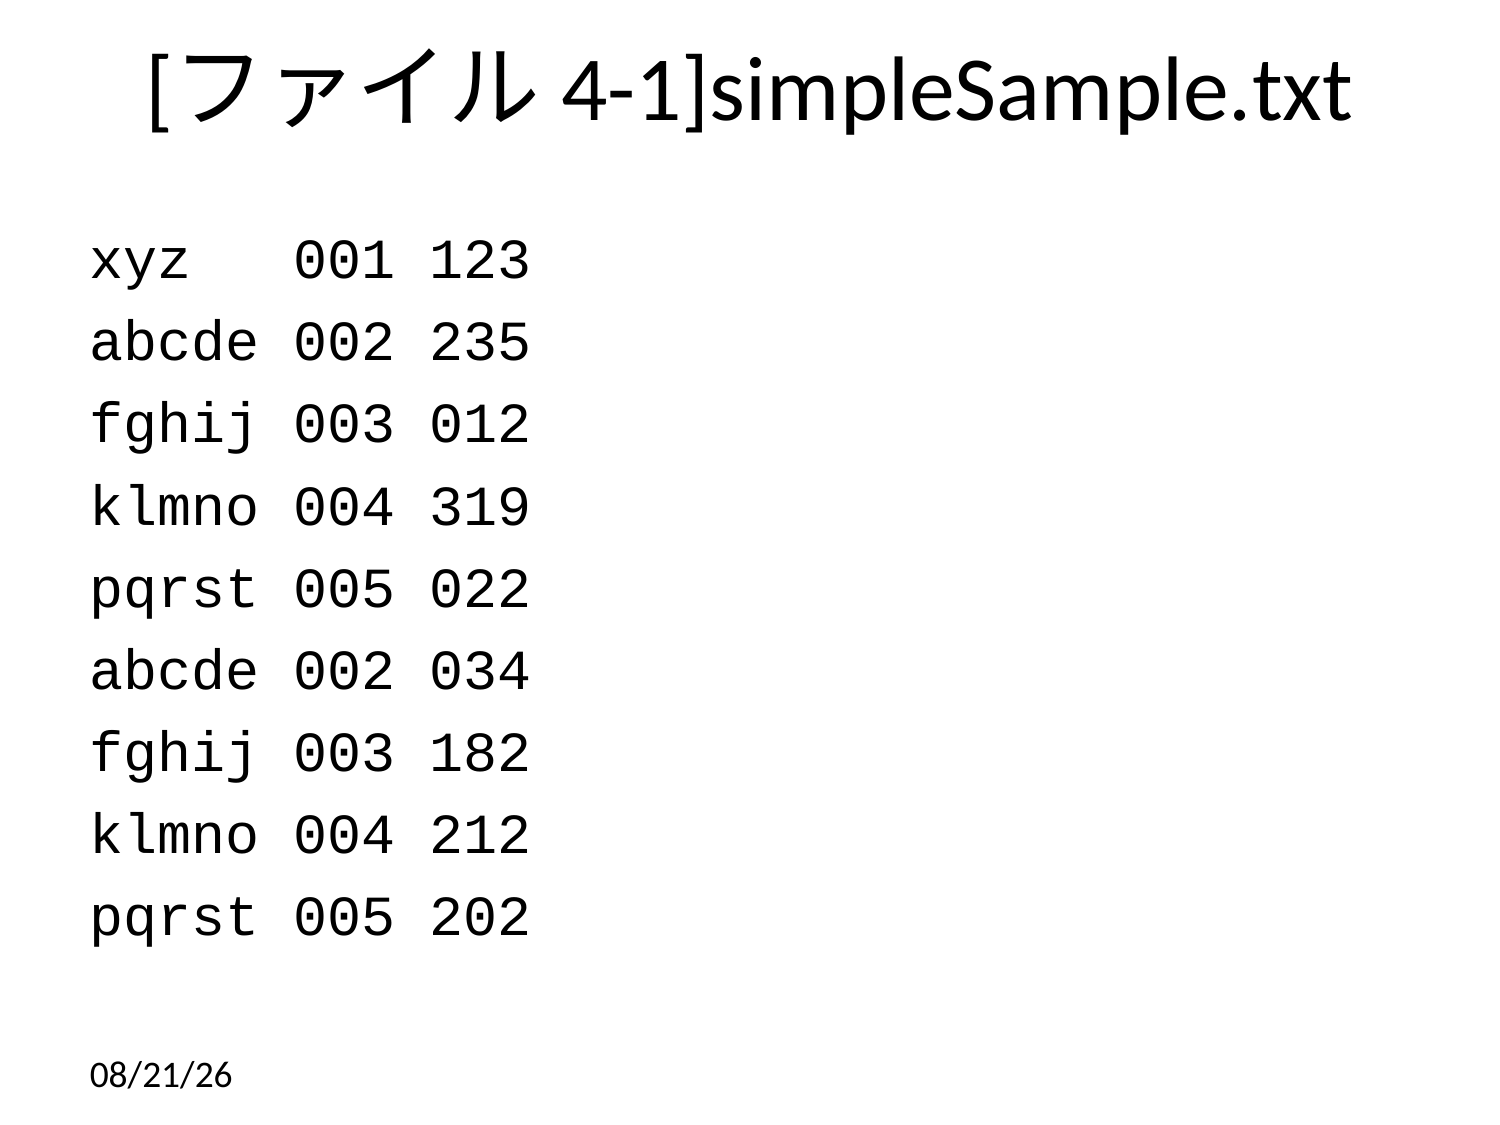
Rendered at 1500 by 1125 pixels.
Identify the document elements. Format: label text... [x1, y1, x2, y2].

list xyz 001 123 abcde 002 235 fghij 003 012 klmno 004 319 pqrst 005 022 abcde 002 034 fghij 003 182 klmno 004 212 pqrst 005 202 [75, 214, 1426, 957]
title [ファイル 4-1]simpleSample.txt [75, 21, 1426, 214]
